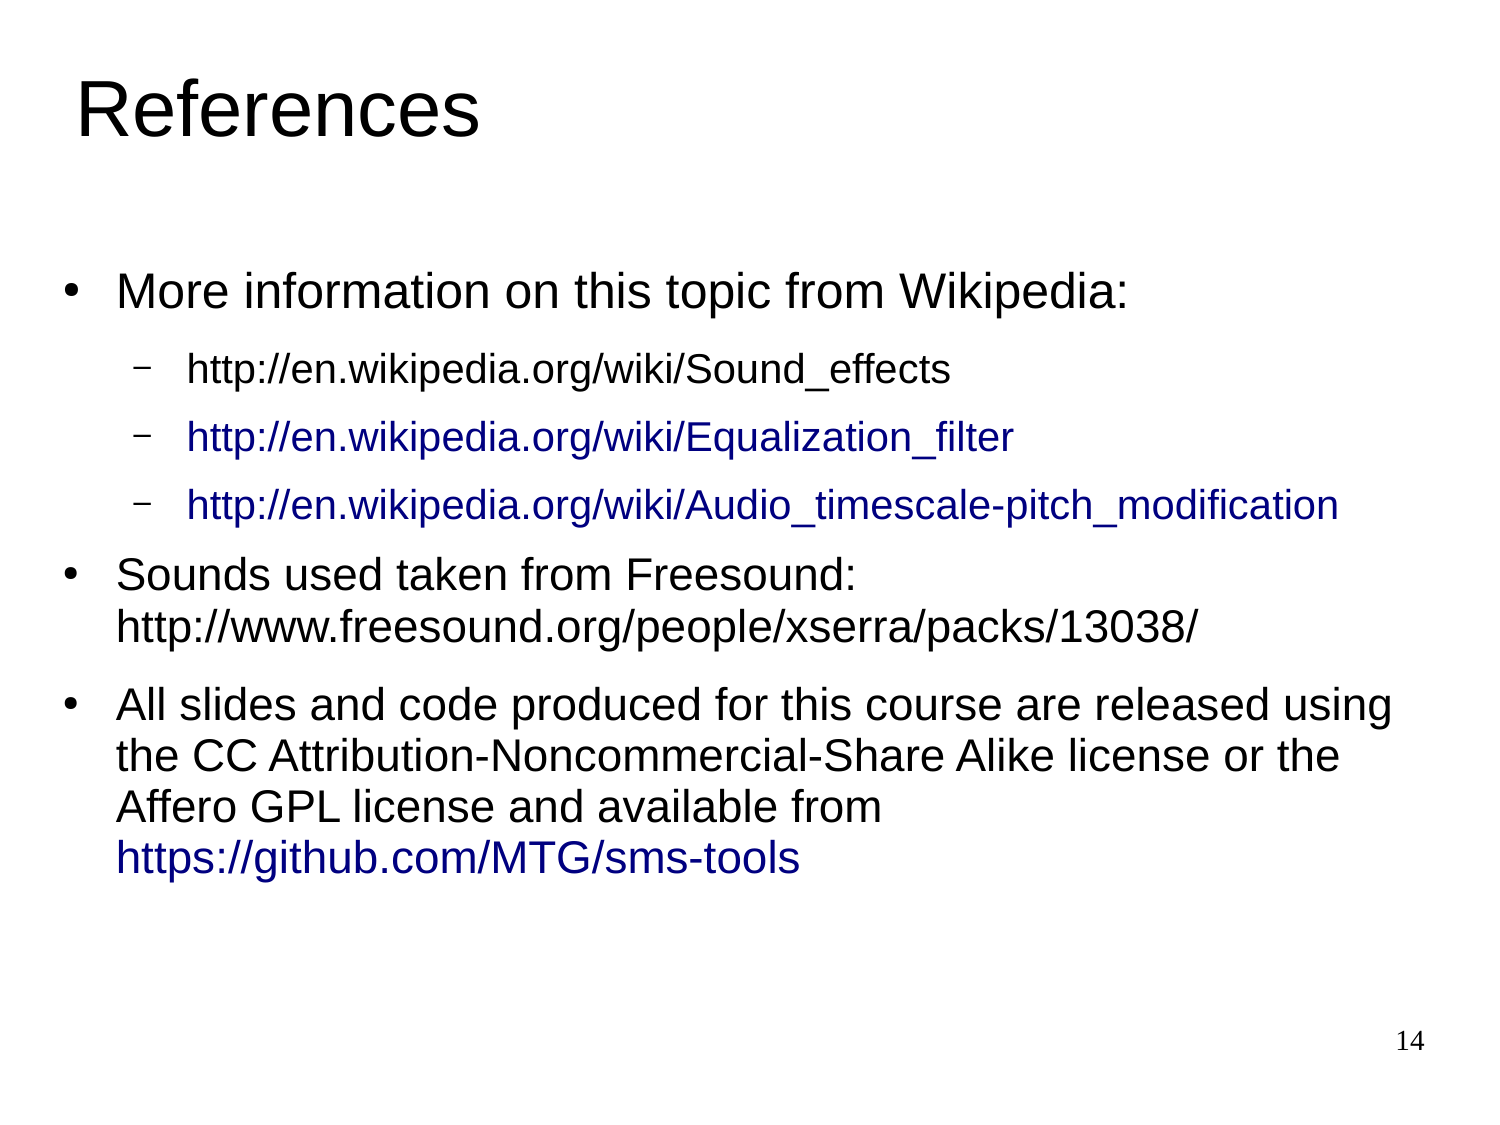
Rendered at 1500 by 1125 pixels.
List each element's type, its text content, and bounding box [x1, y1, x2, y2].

title References [75, 15, 1425, 203]
list More information on this topic from Wikipedia: http://en.wikipedia.org/wiki/Sound_effects http://en.wikipedia.org/wiki/Equalization_filter http://en.wikipedia.org/wiki/Audio_timescale-pitch_modification Sounds used taken from Freesound: http://www.freesound.org/people/xserra/packs/13038/ All slides and code produced for this course are released using the CC Attribution-Noncommercial-Share Alike license or the Affero GPL license and available from https://github.com/MTG/sms-tools [45, 263, 1456, 916]
